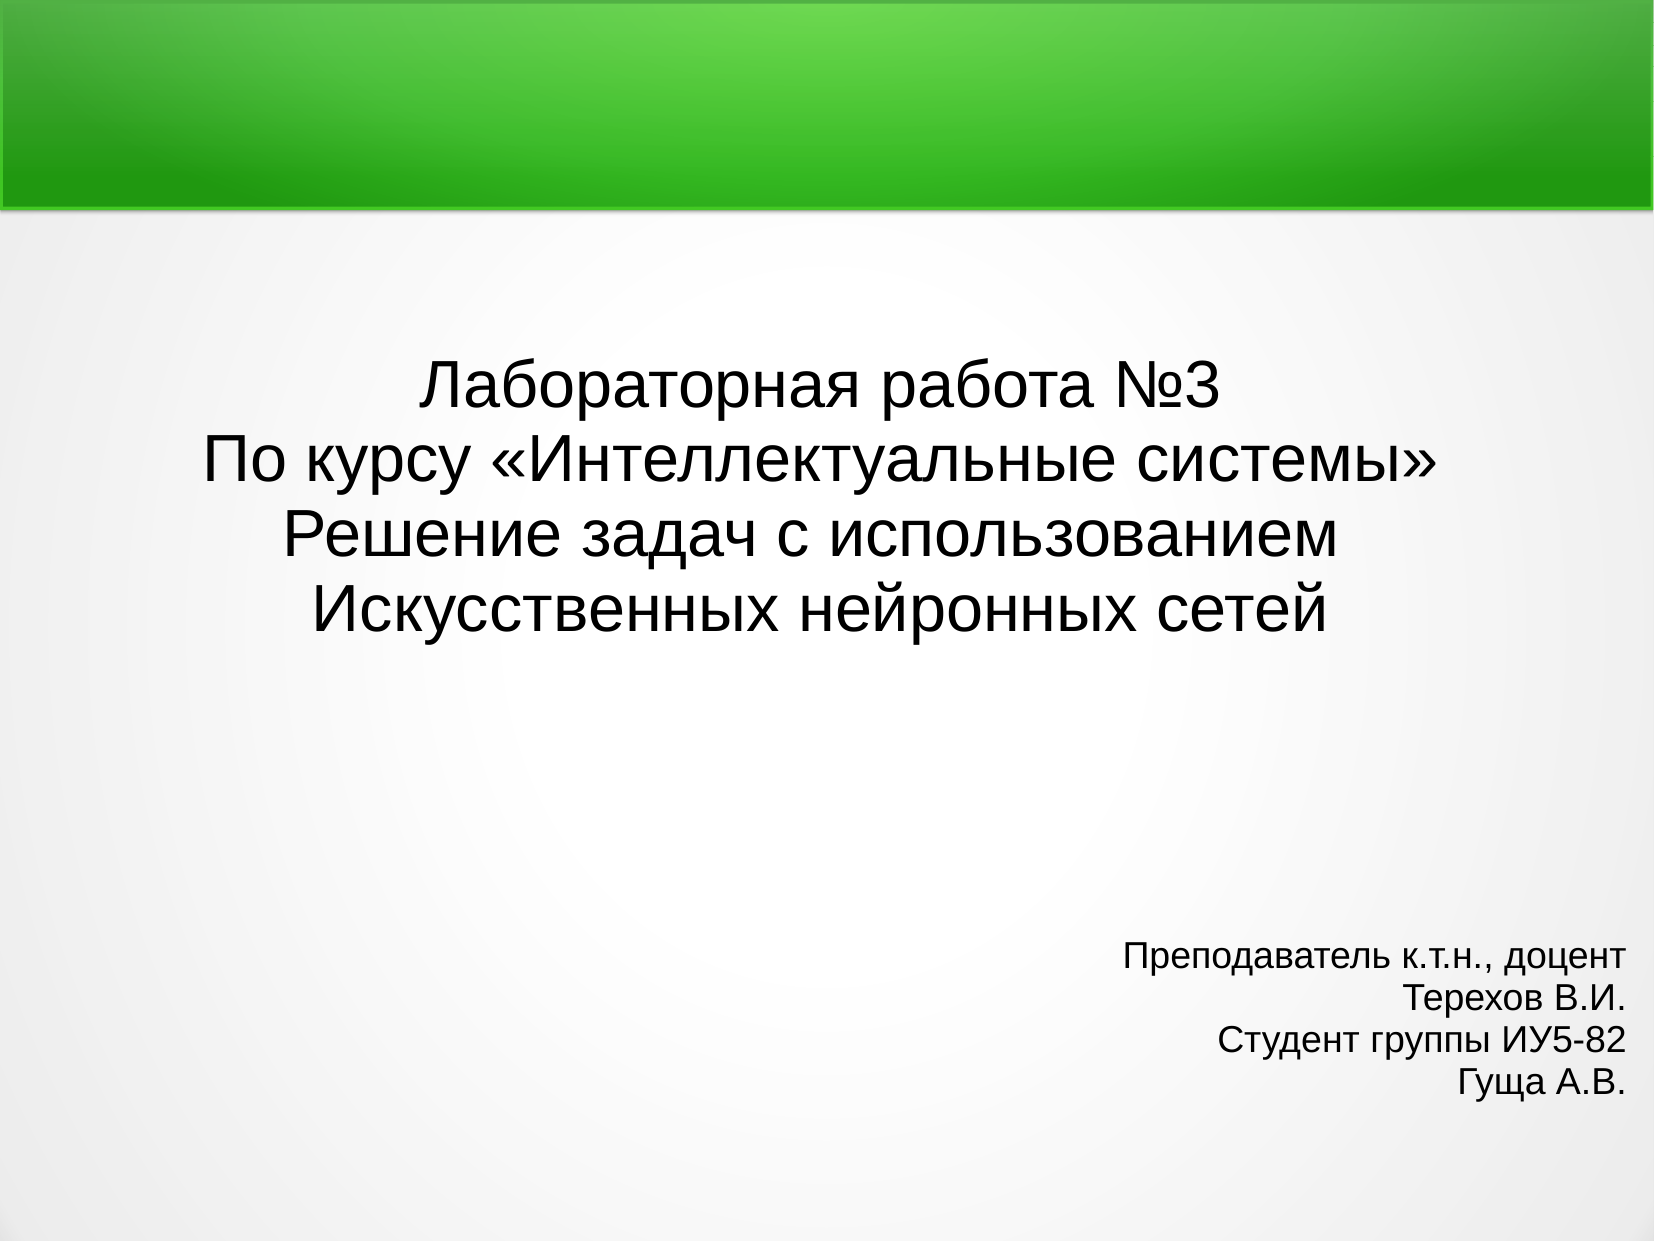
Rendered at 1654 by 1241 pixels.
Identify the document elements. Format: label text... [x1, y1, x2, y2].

text_box Преподаватель к.т.н., доцент Терехов В.И. Студент группы ИУ5-82 Гуща А.В. [720, 927, 1642, 1111]
subtitle Лабораторная работа №3 По курсу «Интеллектуальные системы» Решение задач с использованием Искусственных нейронных сетей [0, 204, 1642, 863]
